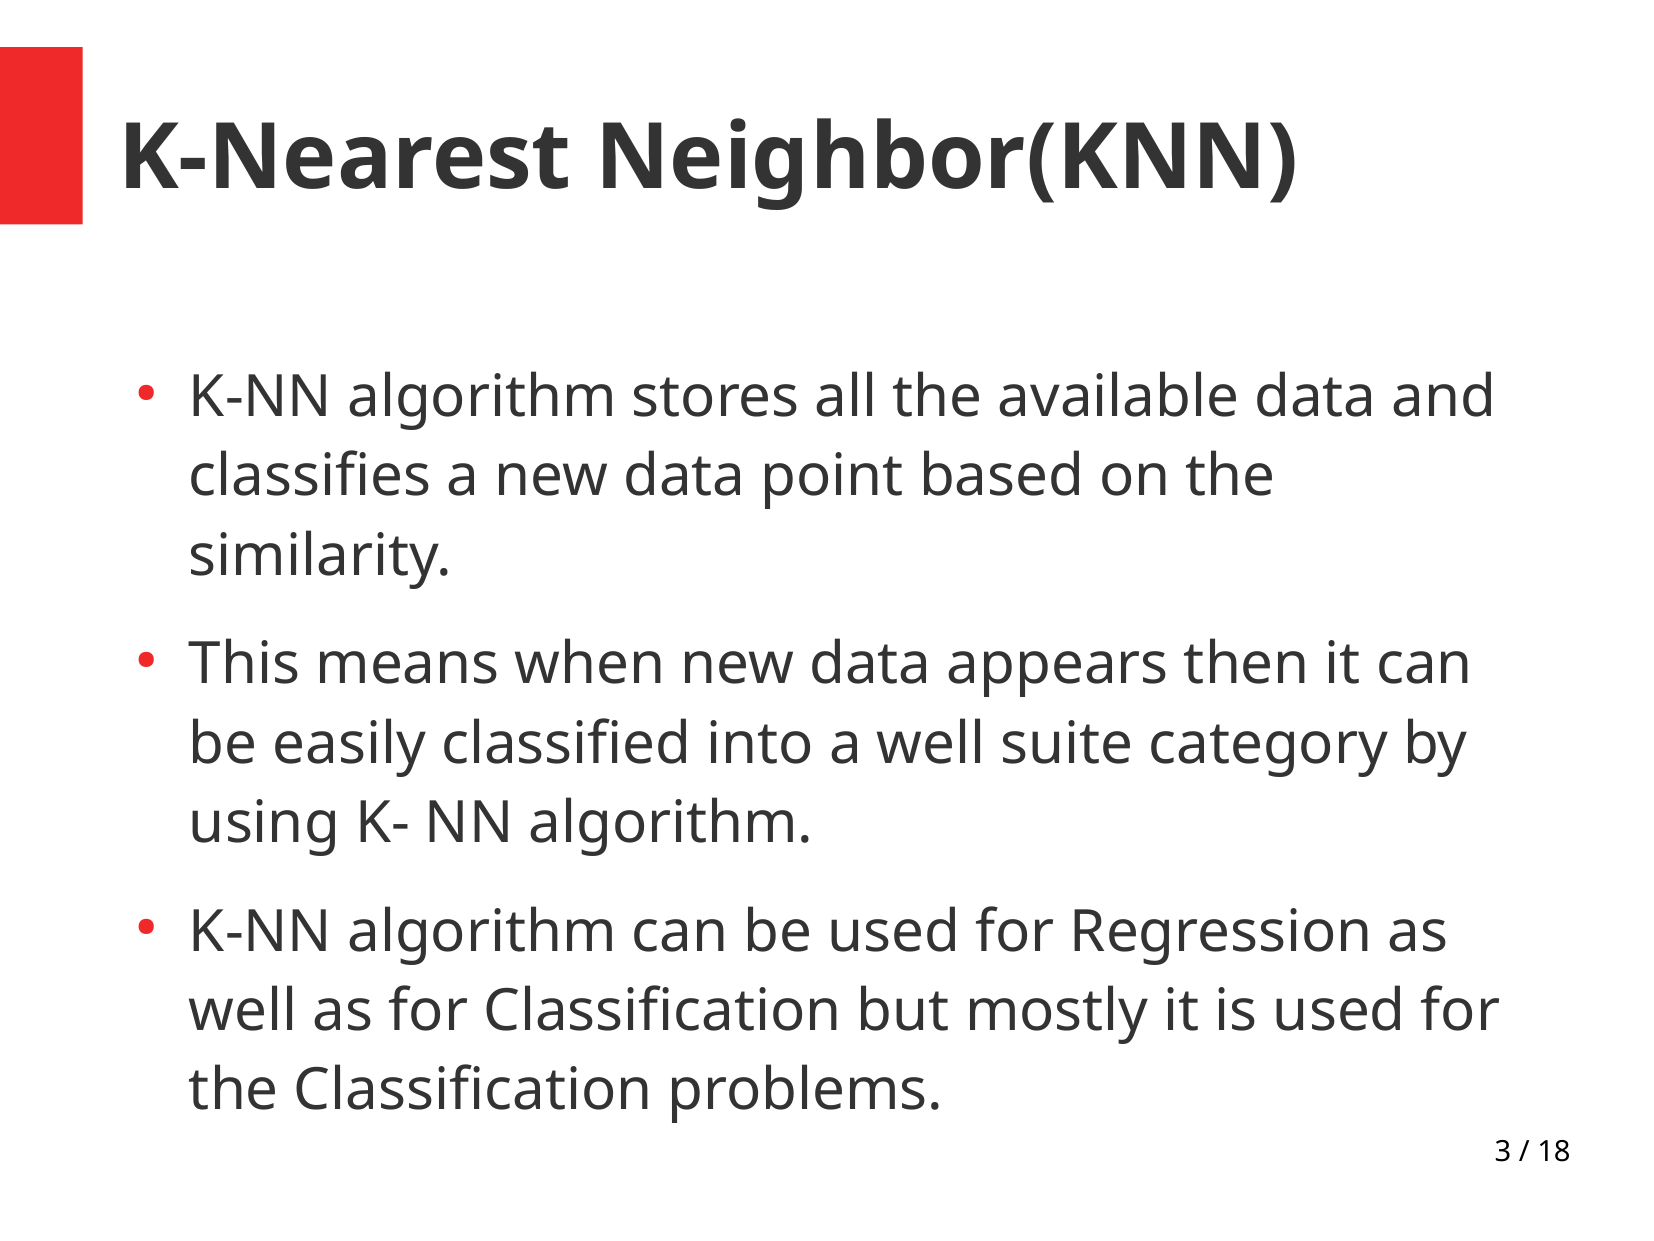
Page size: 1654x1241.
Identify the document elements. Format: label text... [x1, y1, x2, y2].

list K-NN algorithm stores all the available data and classifies a new data point based on the similarity. This means when new data appears then it can be easily classified into a well suite category by using K- NN algorithm. K-NN algorithm can be used for Regression as well as for Classification but mostly it is used for the Classification problems. [118, 354, 1536, 1074]
title K-Nearest Neighbor(KNN) [118, 49, 1571, 257]
